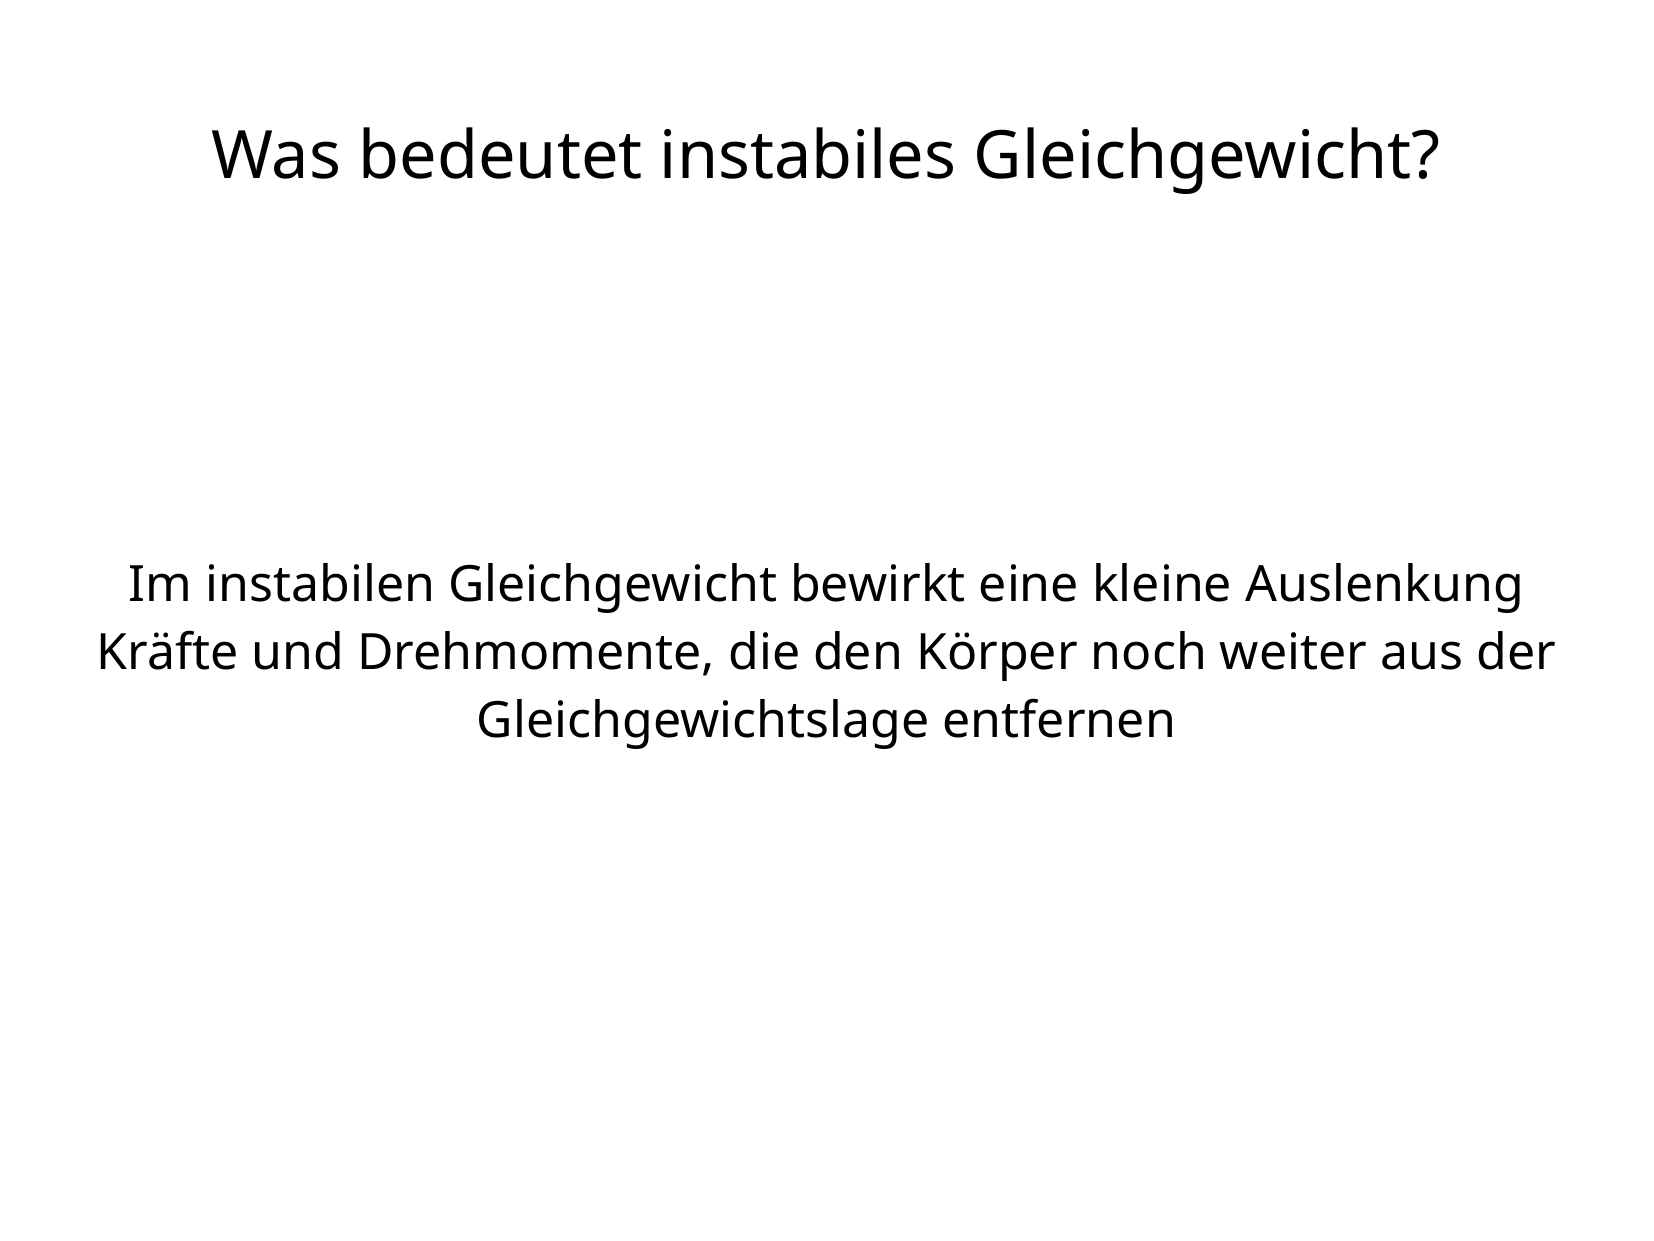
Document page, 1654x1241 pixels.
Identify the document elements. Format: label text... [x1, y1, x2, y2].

subtitle Im instabilen Gleichgewicht bewirkt eine kleine Auslenkung Kräfte und Drehmomente, die den Körper noch weiter aus der Gleichgewichtslage entfernen [82, 290, 1571, 1010]
title Was bedeutet instabiles Gleichgewicht? [82, 49, 1571, 257]
